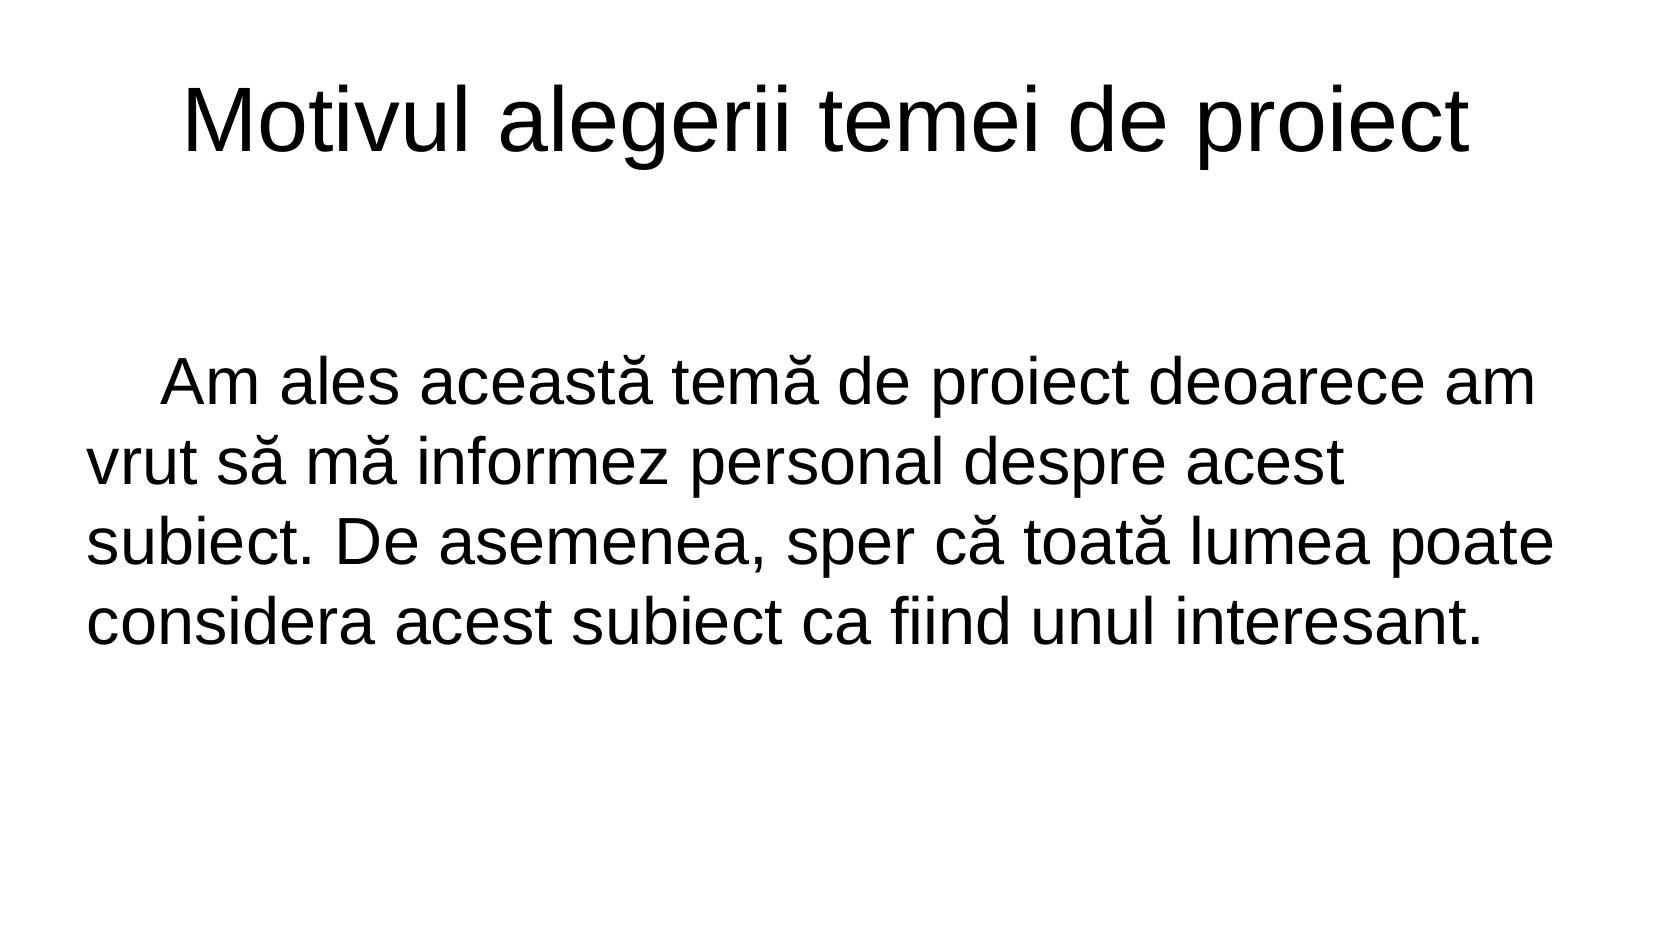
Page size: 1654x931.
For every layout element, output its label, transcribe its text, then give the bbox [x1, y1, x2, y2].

title Motivul alegerii temei de proiect [82, 37, 1571, 193]
list Am ales această temă de proiect deoarece am vrut să mă informez personal despre acest subiect. De asemenea, sper că toată lumea poate considera acest subiect ca fiind unul interesant. [86, 337, 1576, 873]
